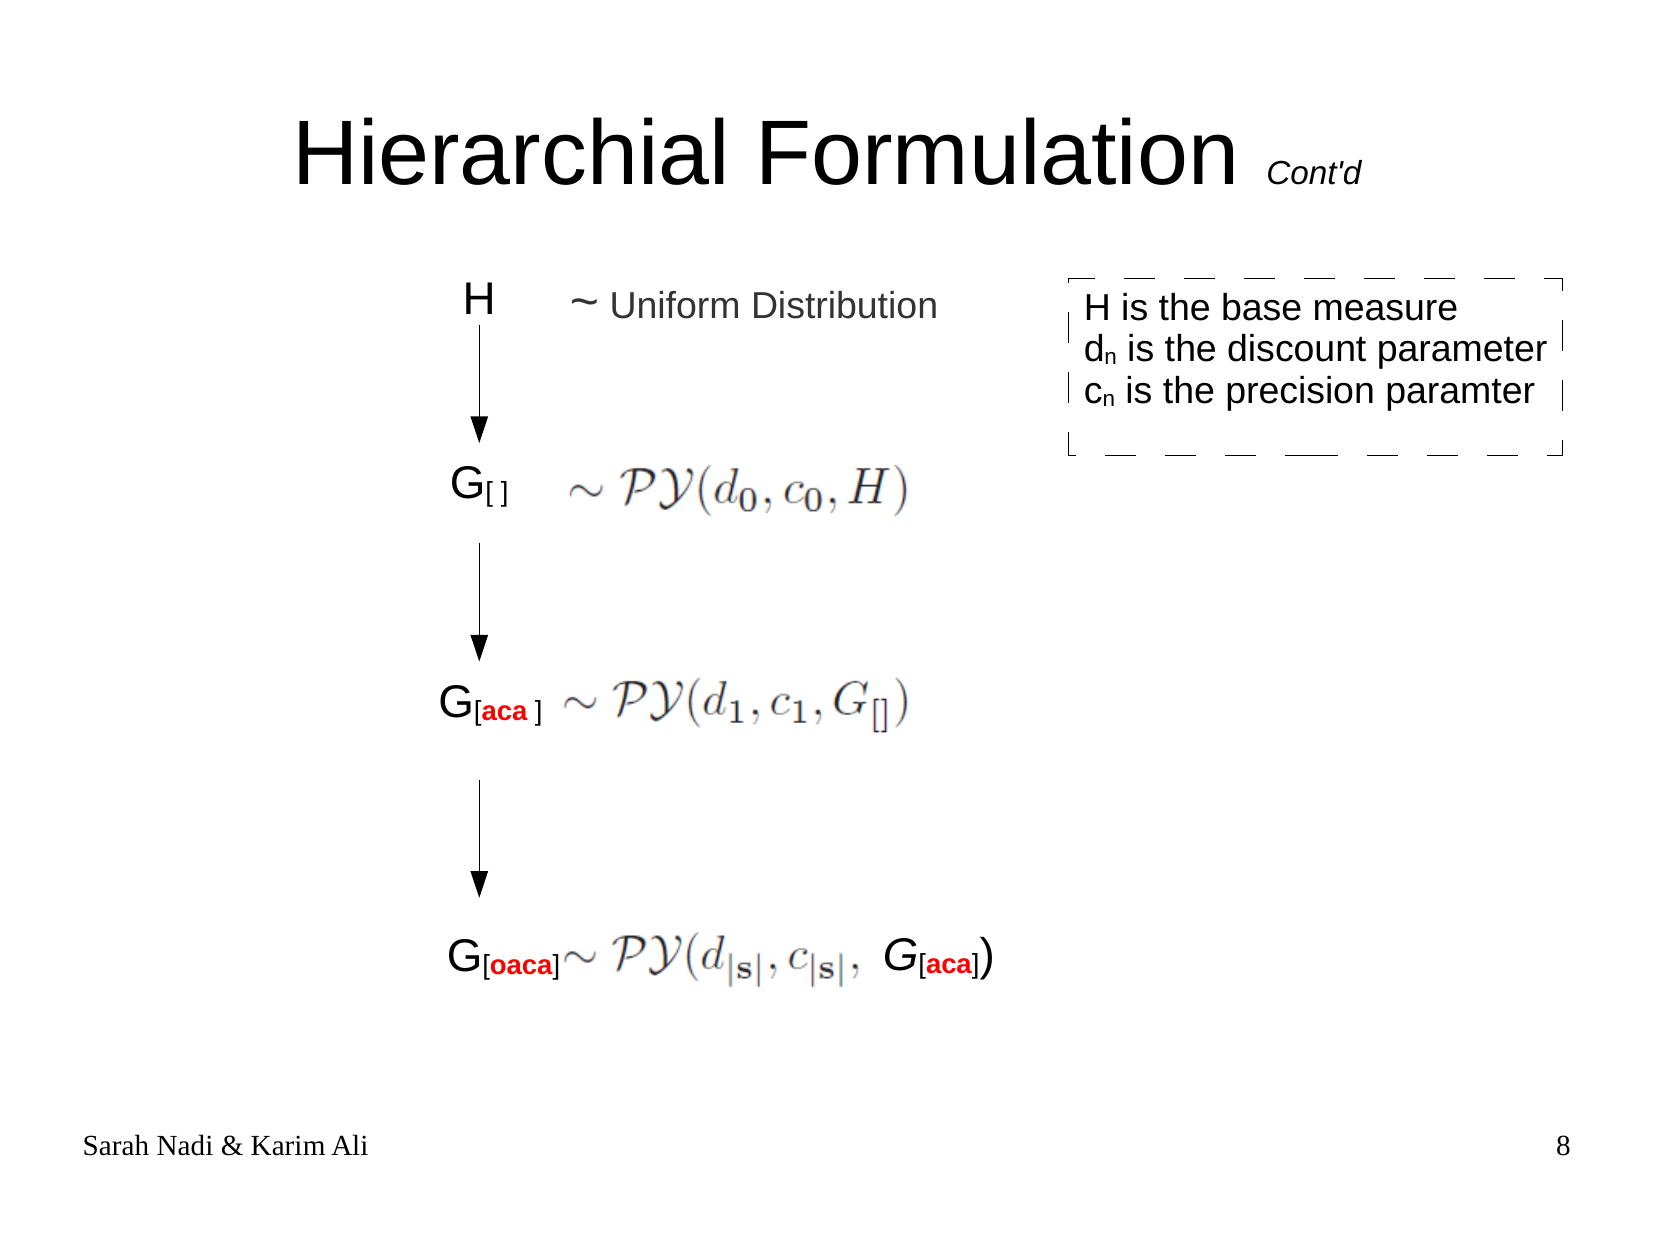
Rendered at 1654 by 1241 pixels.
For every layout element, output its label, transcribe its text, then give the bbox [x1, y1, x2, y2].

title Hierarchial Formulation Cont'd [82, 49, 1571, 257]
picture [559, 667, 913, 739]
text_box G[ ] [435, 449, 524, 531]
text_box ~ Uniform Distribution [555, 265, 953, 337]
text_box G[aca]) [868, 921, 1010, 1002]
text_box H [447, 265, 511, 332]
text_box G[aca ] [423, 668, 558, 749]
picture [559, 920, 976, 993]
picture [559, 447, 911, 520]
text_box G[oaca] [432, 922, 576, 1003]
text_box H is the base measure dn is the discount parameter cn is the precision paramter [1068, 278, 1563, 456]
